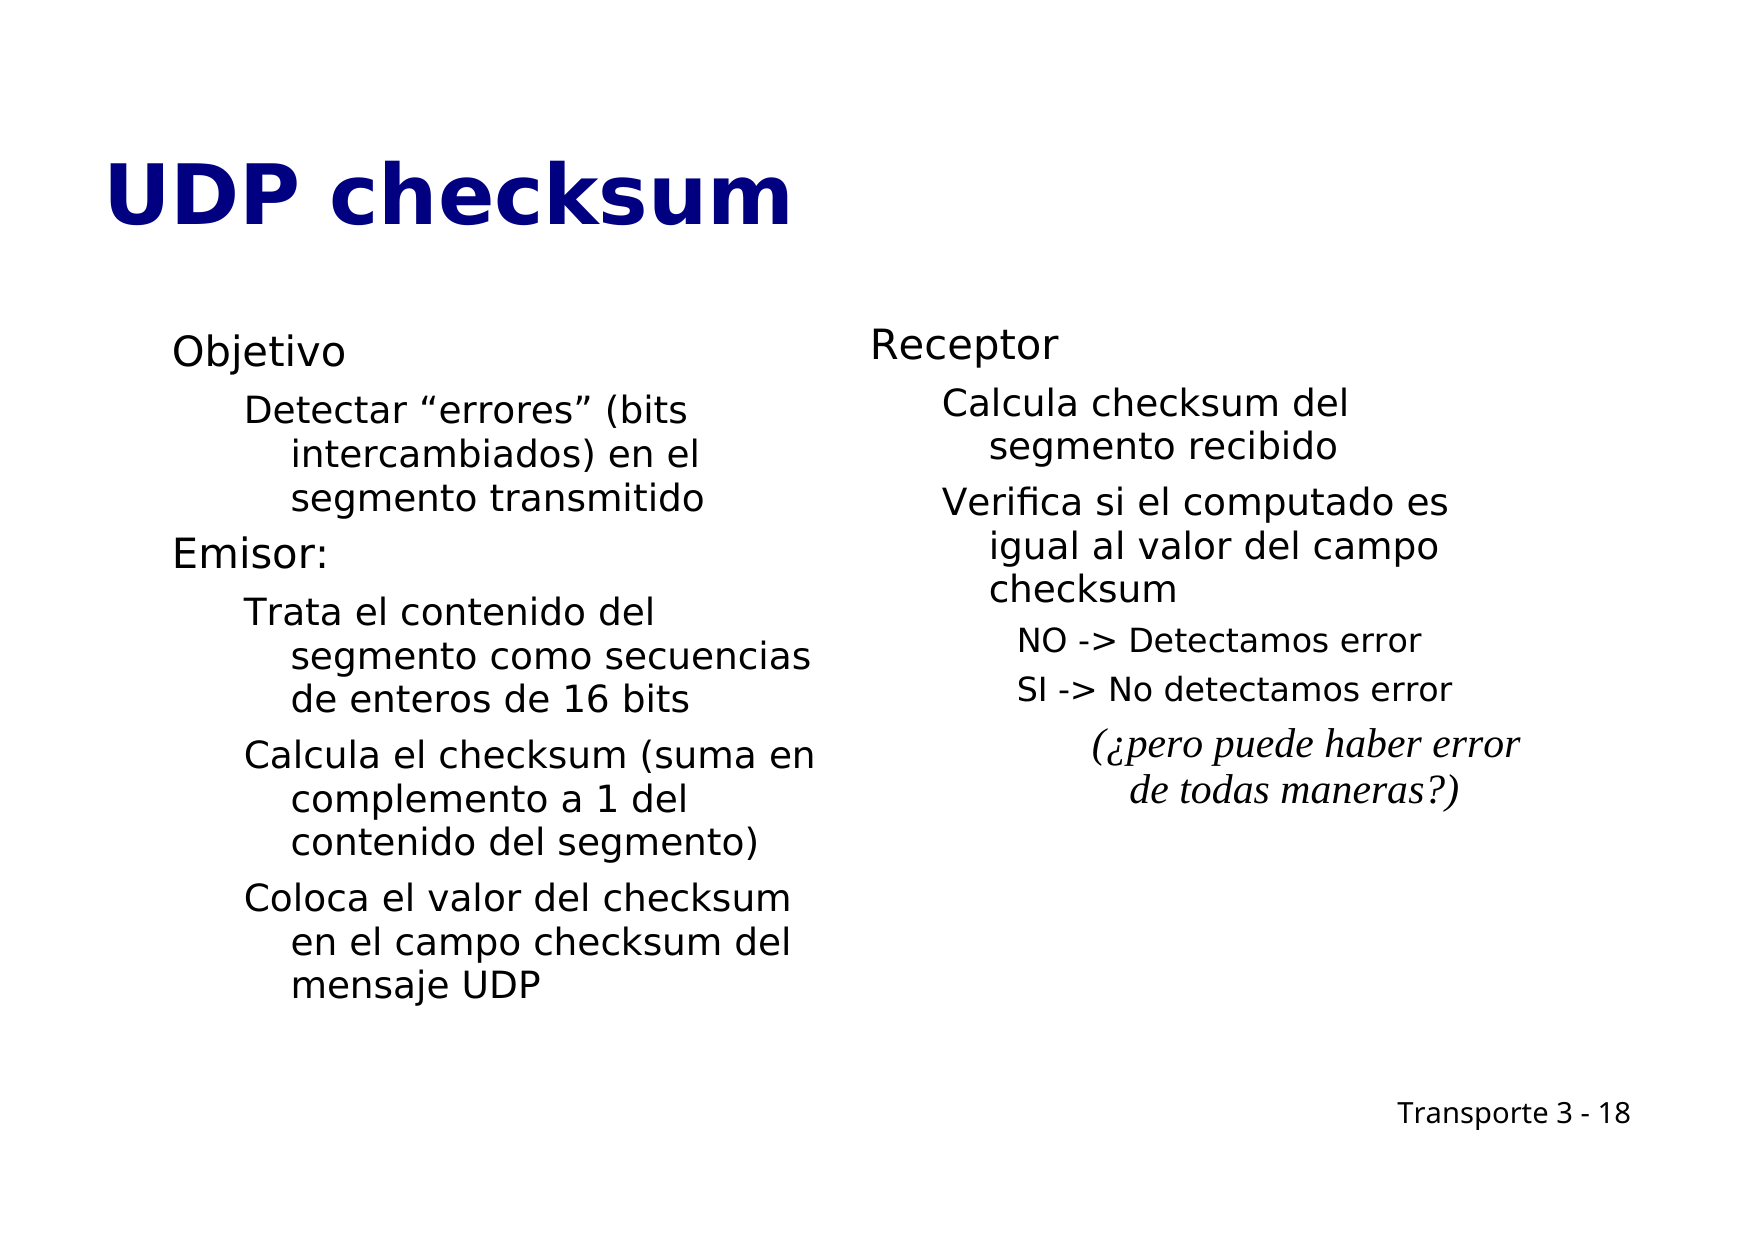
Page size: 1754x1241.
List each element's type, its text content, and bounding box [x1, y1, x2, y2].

list Receptor Calcula checksum del segmento recibido Verifica si el computado es igual al valor del campo checksum NO -> Detectamos error SI -> No detectamos error (¿pero puede haber error de todas maneras?) [866, 320, 1546, 897]
title UDP checksum [88, 87, 1654, 305]
list Objetivo Detectar “errores” (bits intercambiados) en el segmento transmitido Emisor: Trata el contenido del segmento como secuencias de enteros de 16 bits Calcula el checksum (suma en complemento a 1 del contenido del segmento) Coloca el valor del checksum en el campo checksum del mensaje UDP [154, 320, 833, 1157]
